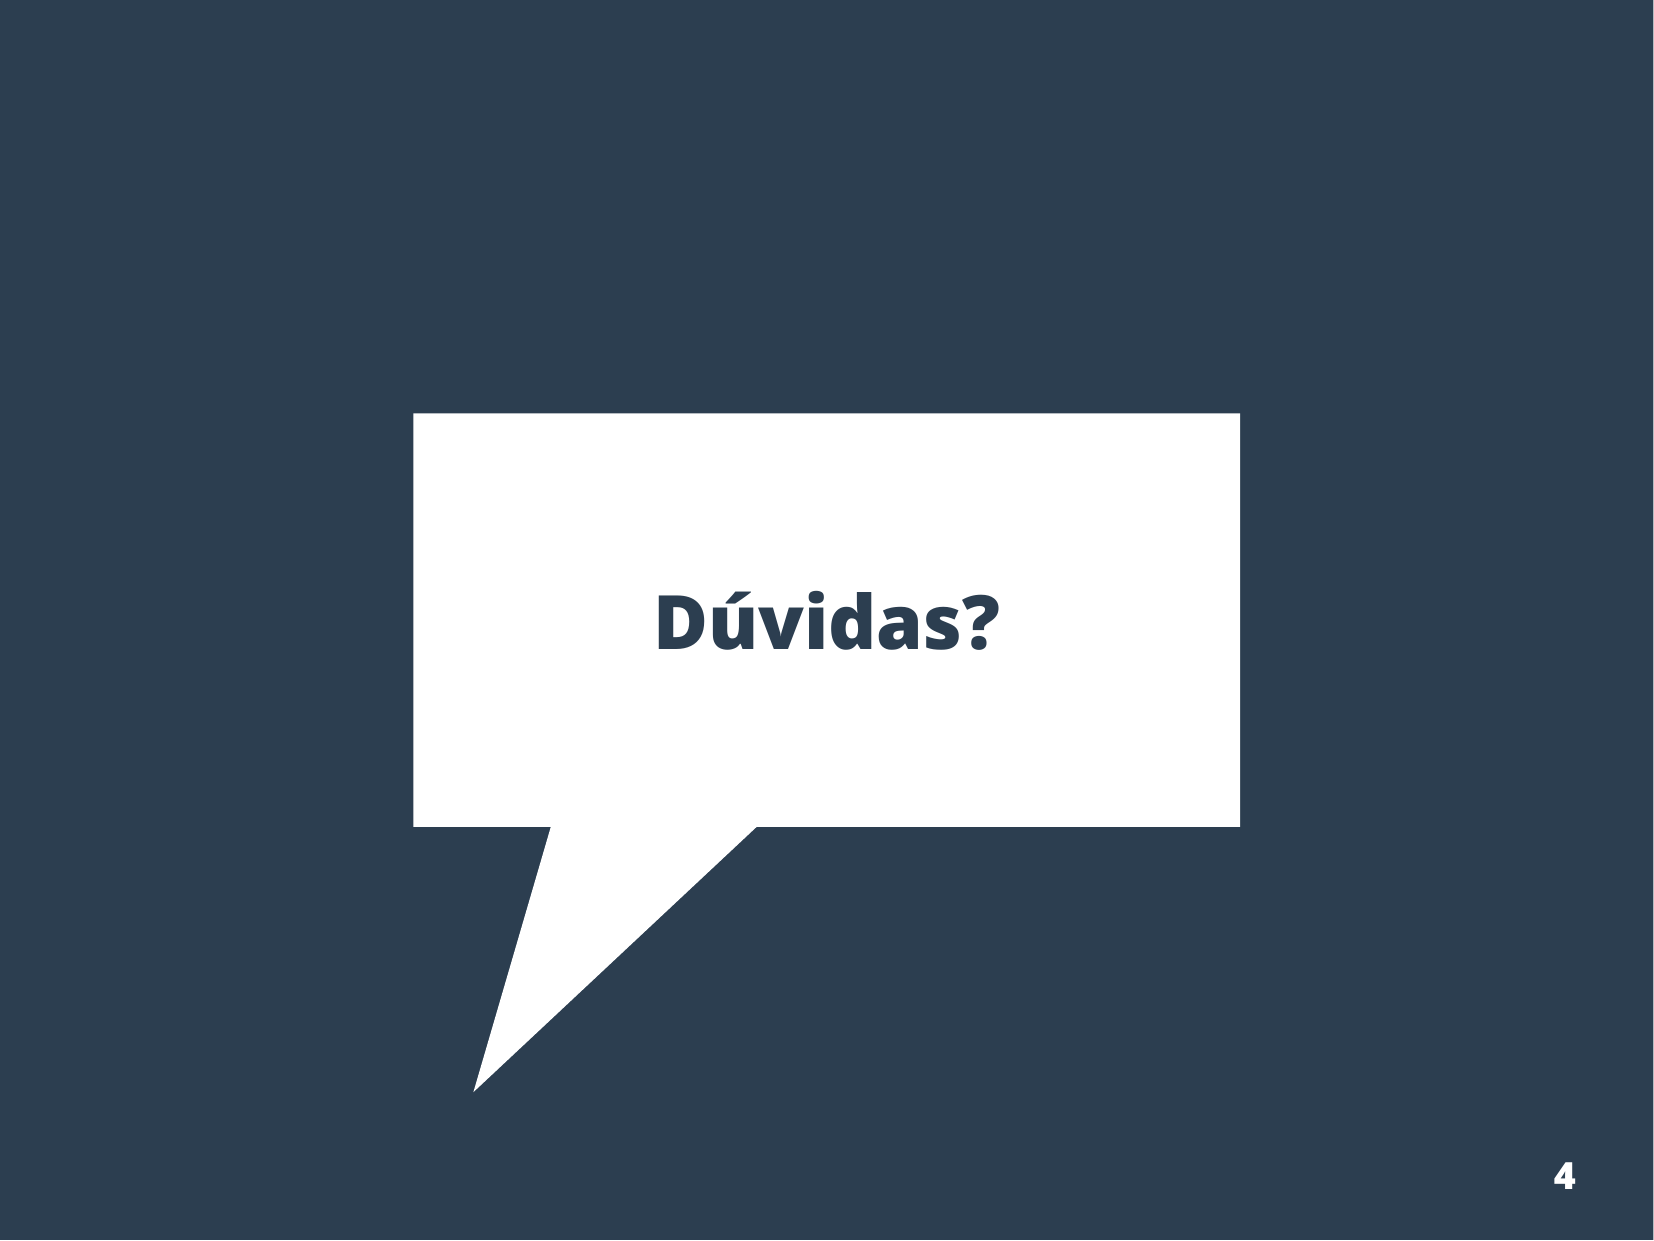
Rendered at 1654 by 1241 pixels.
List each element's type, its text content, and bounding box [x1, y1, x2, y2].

title Dúvidas? [442, 442, 1211, 798]
